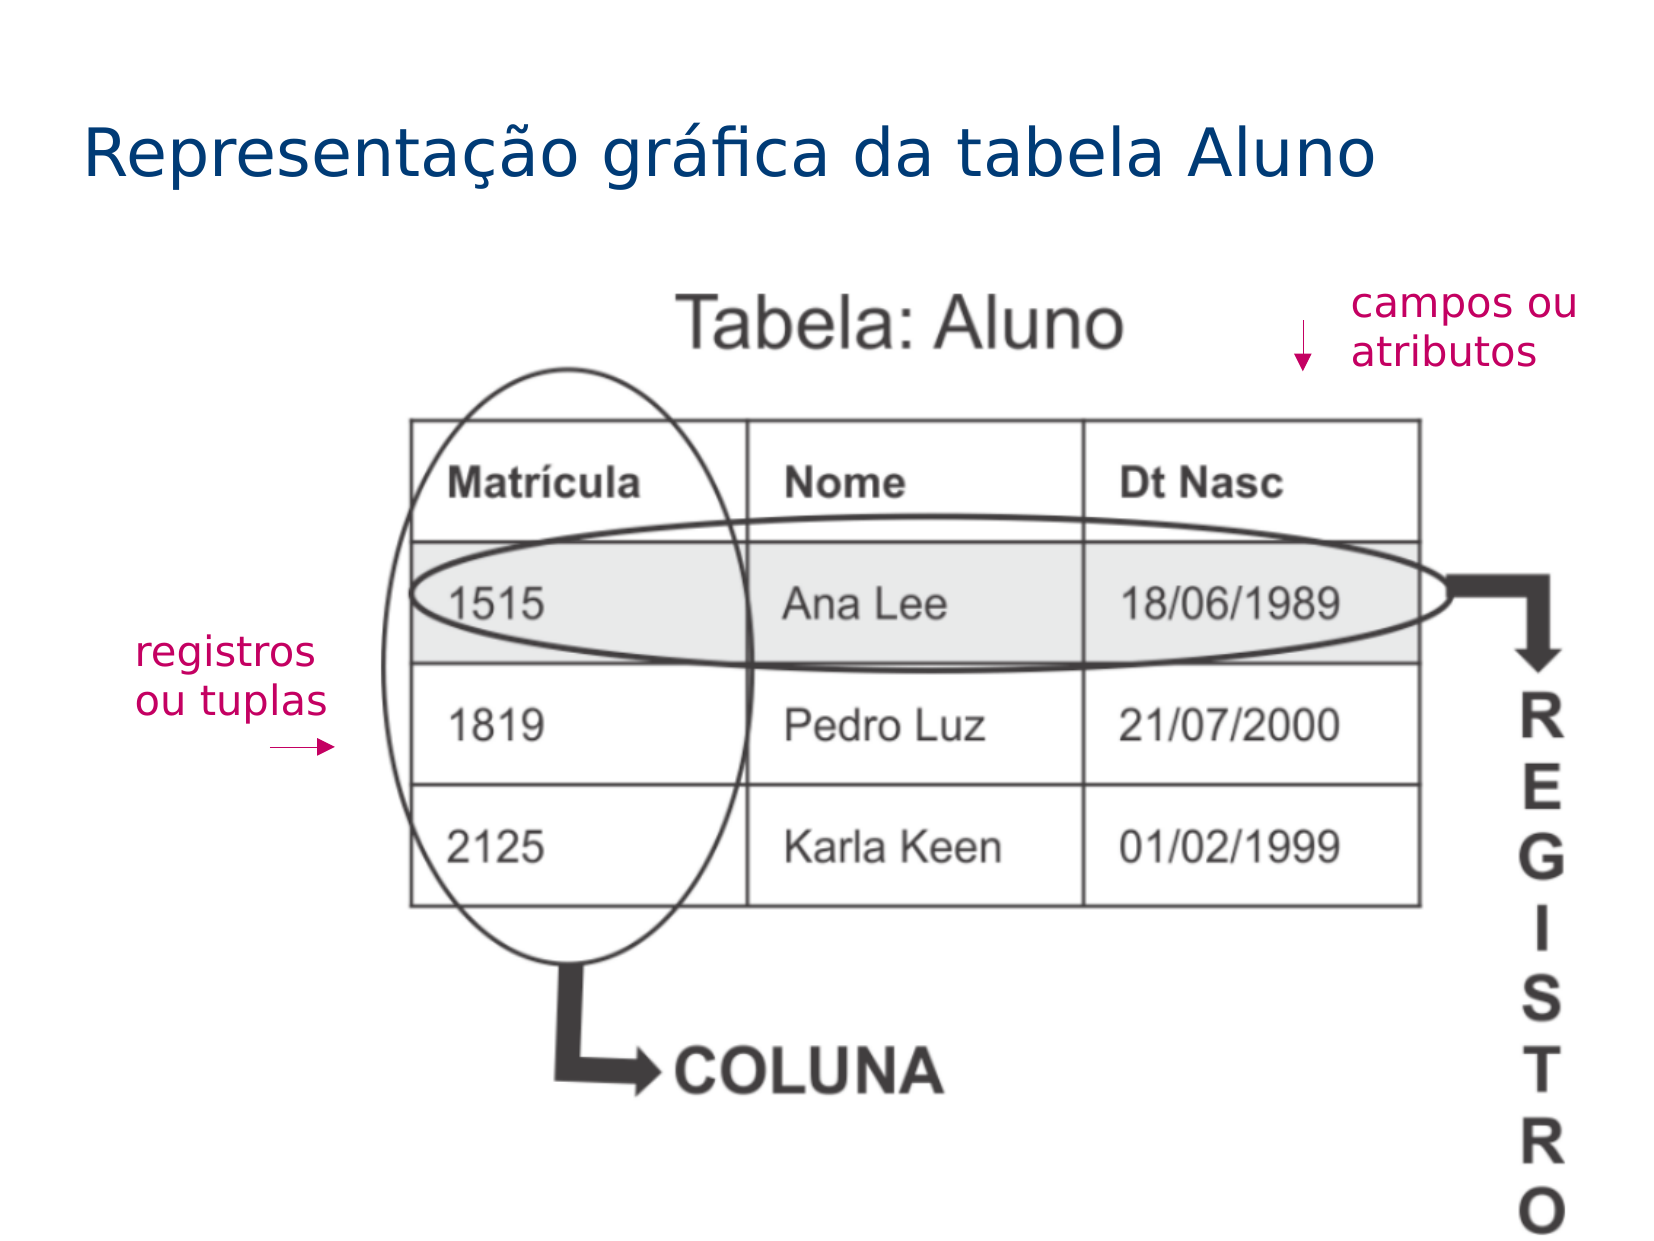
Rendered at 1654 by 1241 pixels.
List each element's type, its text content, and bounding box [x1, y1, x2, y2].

text_box registros ou tuplas [119, 620, 359, 743]
picture [253, 282, 1571, 1241]
title Representação gráfica da tabela Aluno [82, 75, 1571, 231]
text_box campos ou atributos [1335, 271, 1610, 384]
